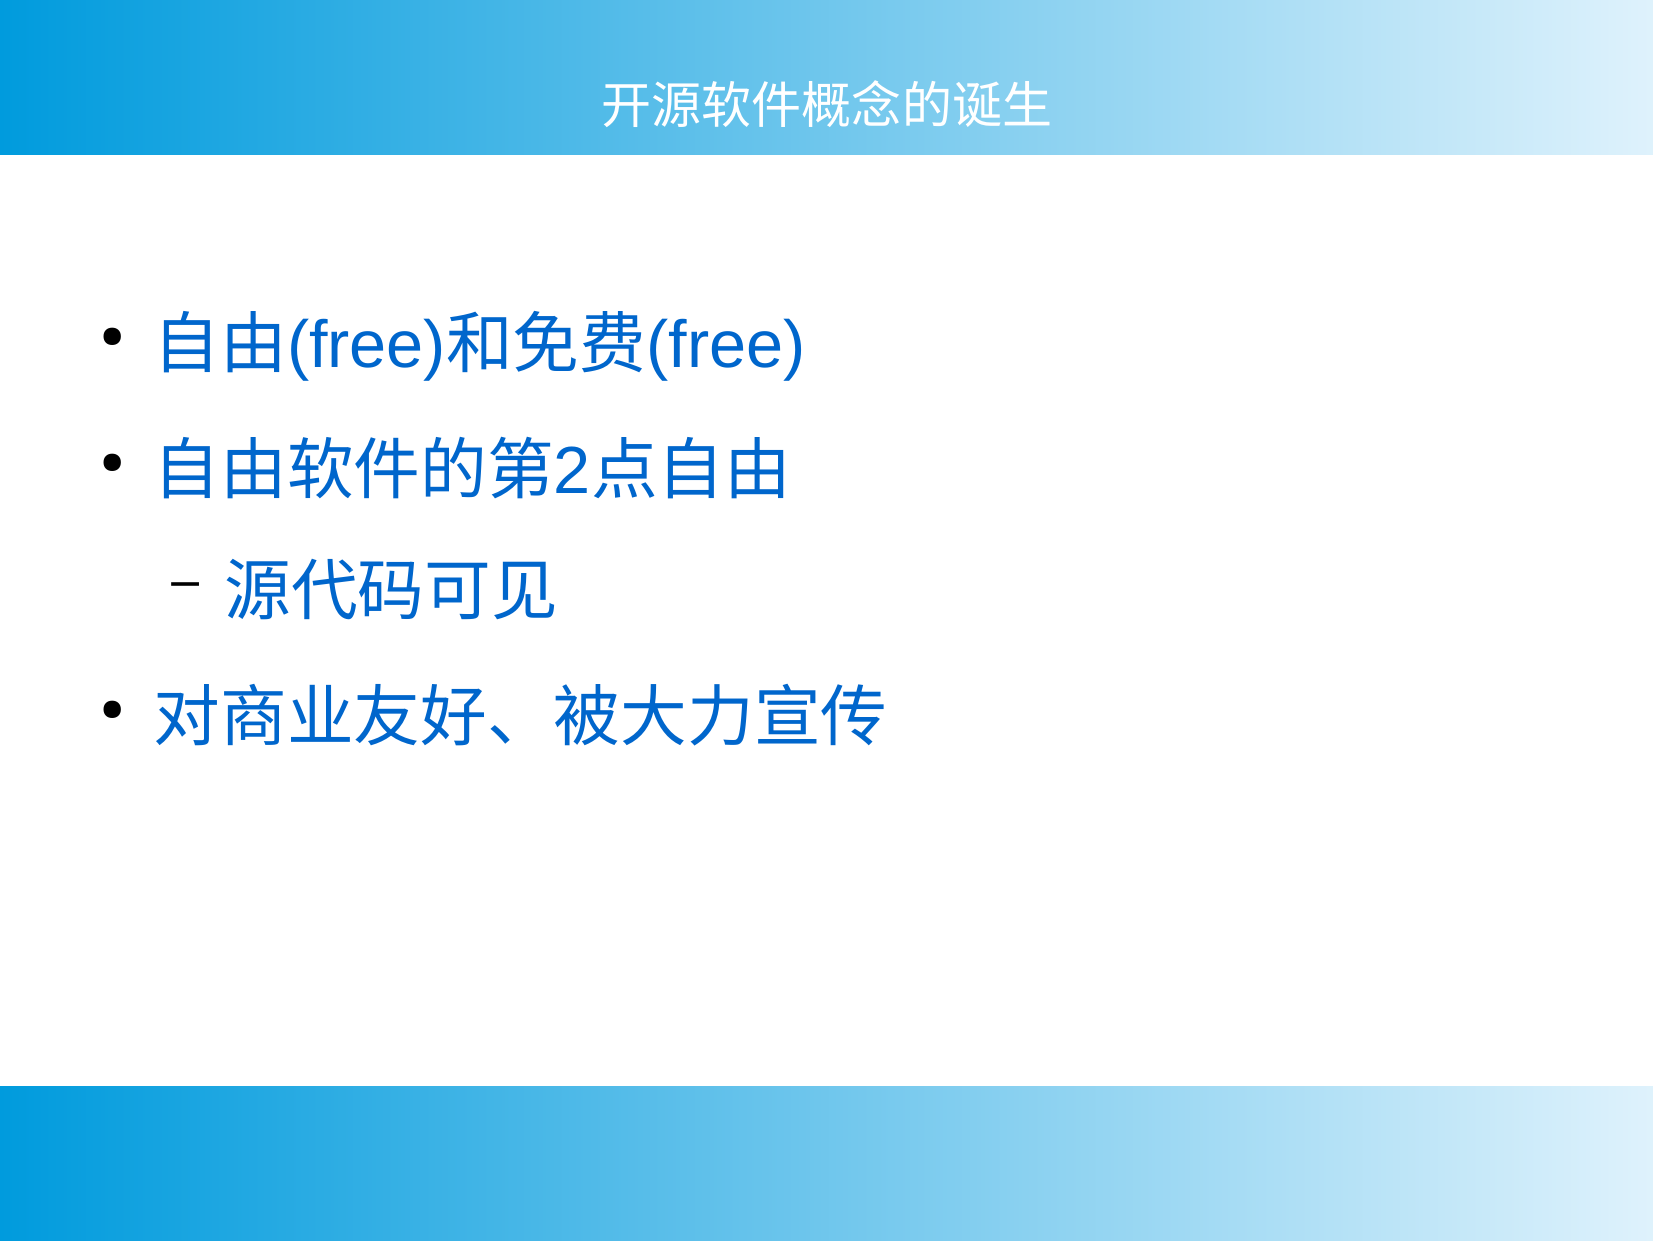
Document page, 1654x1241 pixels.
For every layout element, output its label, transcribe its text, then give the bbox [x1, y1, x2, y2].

list 自由(free)和免费(free) 自由软件的第2点自由 源代码可见 对商业友好、被大力宣传 [82, 290, 1571, 1010]
title 开源软件概念的诞生 [82, 49, 1571, 155]
